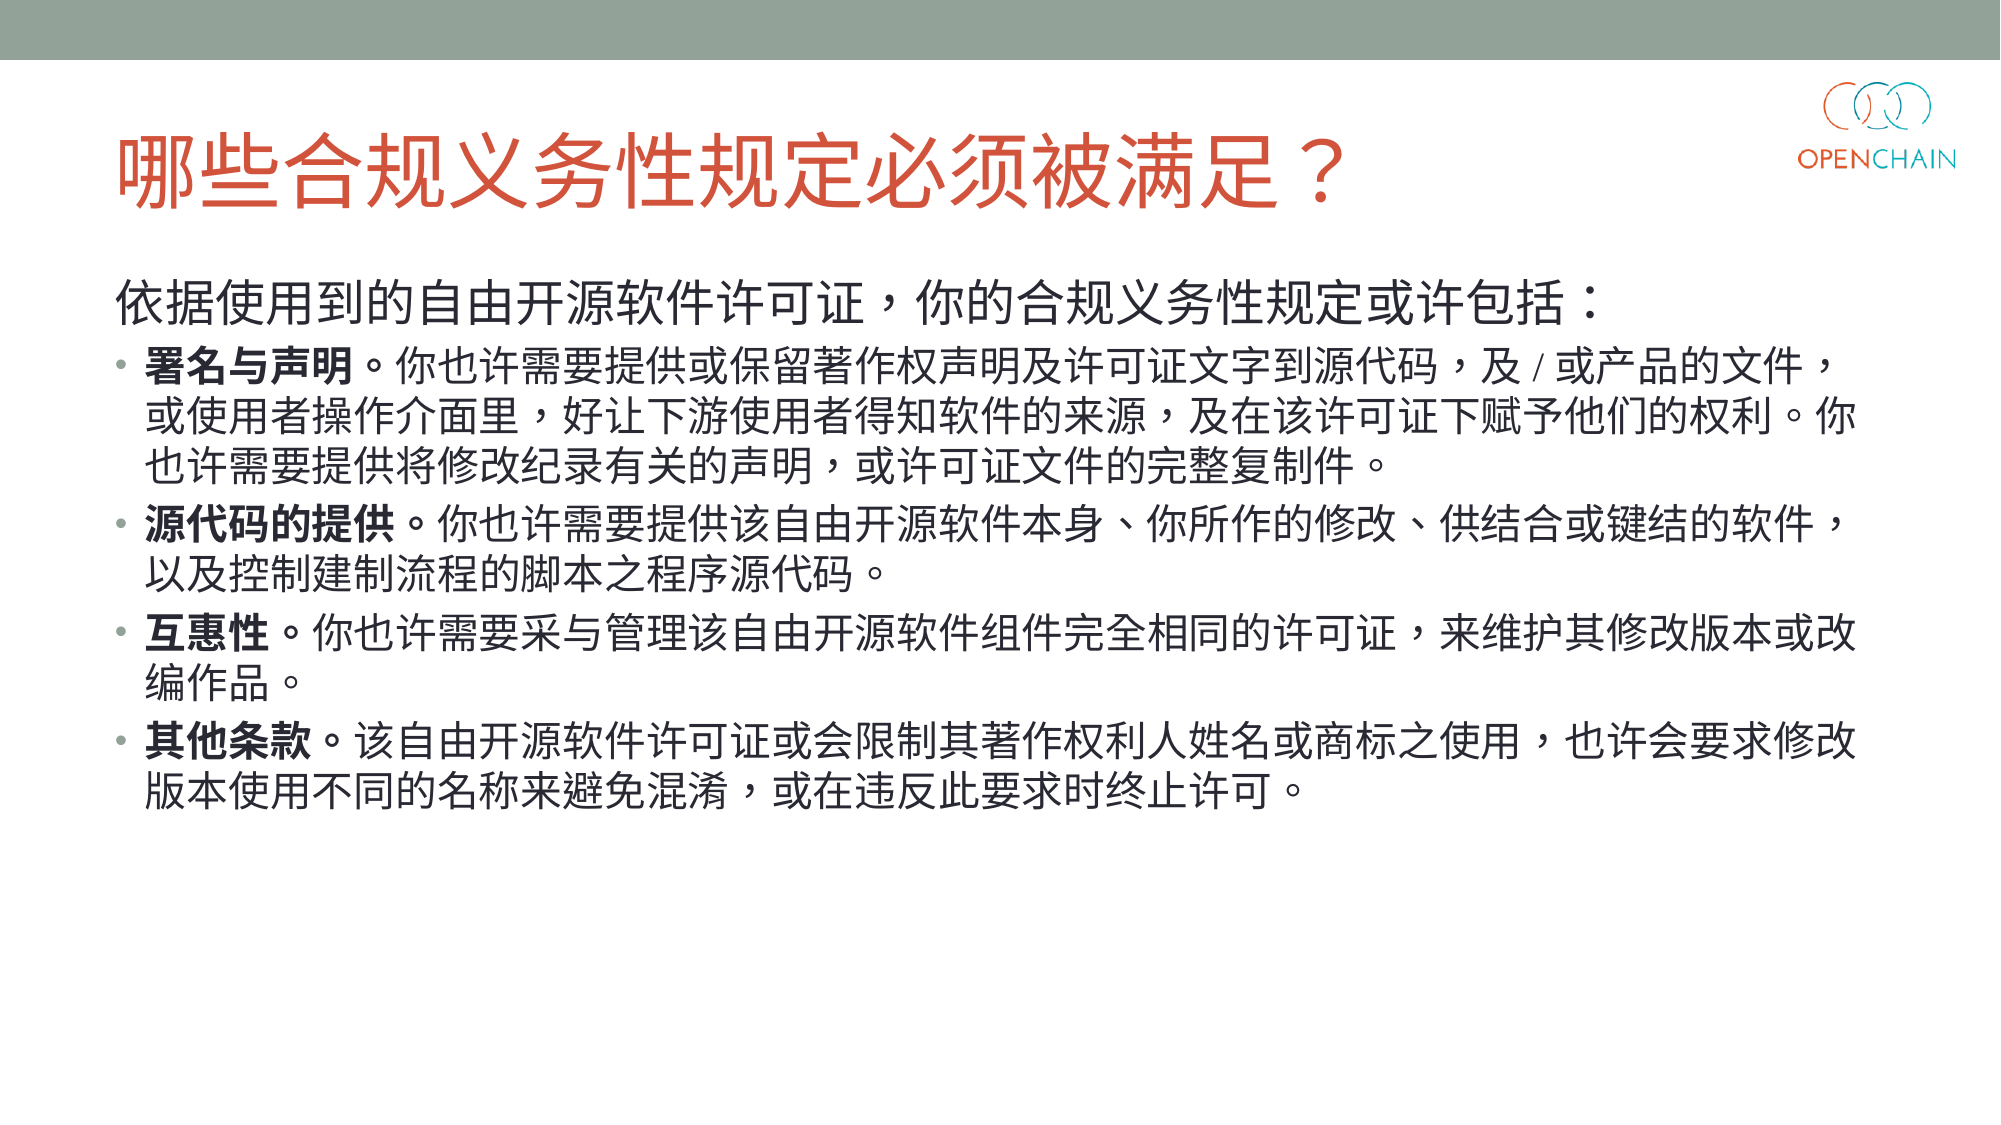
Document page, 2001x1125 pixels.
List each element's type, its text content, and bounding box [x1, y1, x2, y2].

picture [1798, 82, 1955, 169]
list 依据使用到的自由开源软件许可证，你的合规义务性规定或许包括： 署名与声明。你也许需要提供或保留著作权声明及许可证文字到源代码，及/或产品的文件，或使用者操作介面里，好让下游使用者得知软件的来源，及在该许可证下赋予他们的权利。你也许需要提供将修改纪录有关的声明，或许可证文件的完整复制件。 源代码的提供。你也许需要提供该自由开源软件本身、你所作的修改、供结合或键结的软件，以及控制建制流程的脚本之程序源代码。 互惠性。你也许需要采与管理该自由开源软件组件完全相同的许可证，来维护其修改版本或改编作品。 其他条款。该自由开源软件许可证或会限制其著作权利人姓名或商标之使用，也许会要求修改版本使用不同的名称来避免混淆，或在违反此要求时终止许可。 [99, 263, 1900, 1064]
title 哪些合规义务性规定必须被满足？ [99, 87, 1900, 250]
